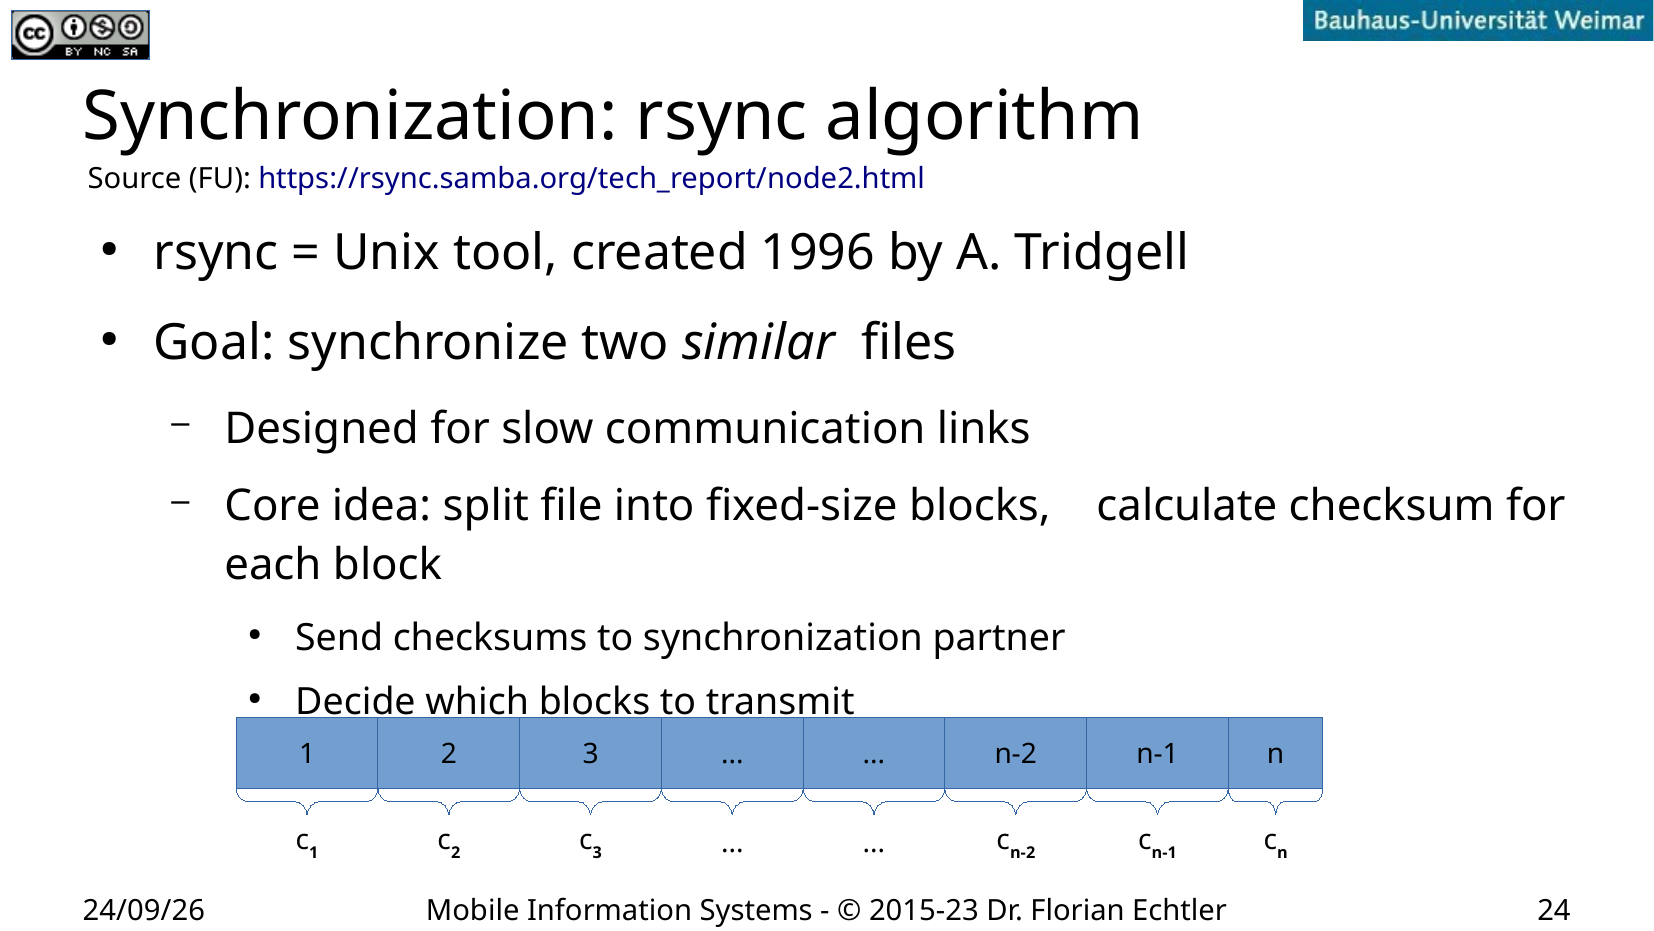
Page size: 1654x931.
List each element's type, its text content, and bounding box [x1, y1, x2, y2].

picture [1313, 8, 1548, 31]
text_box 2 [377, 717, 519, 789]
text_box cn-2 [944, 806, 1086, 877]
text_box 1 [236, 717, 377, 789]
text_box c2 [377, 806, 519, 877]
text_box c1 [236, 806, 377, 877]
text_box ... [803, 717, 944, 789]
text_box Source (FU): https://rsync.samba.org/tech_report/node2.html [72, 149, 1583, 198]
title Synchronization: rsync algorithm [82, 35, 1571, 149]
picture [1554, 7, 1644, 31]
picture [1629, 36, 1643, 41]
text_box n-2 [944, 717, 1086, 789]
text_box ... [661, 806, 803, 877]
list rsync = Unix tool, created 1996 by A. Tridgell Goal: synchronize two similar files Designed for slow communication links Core idea: split file into fixed-size blocks, calculate checksum for each block Send checksums to synchronization partner Decide which blocks to transmit [82, 215, 1571, 756]
text_box c3 [519, 806, 661, 877]
text_box cn-1 [1086, 806, 1228, 877]
picture [12, 11, 149, 59]
text_box 3 [519, 717, 661, 789]
text_box ... [803, 806, 944, 877]
text_box cn [1228, 806, 1323, 877]
text_box n-1 [1086, 717, 1228, 789]
text_box ... [661, 717, 803, 789]
text_box n [1228, 717, 1323, 789]
